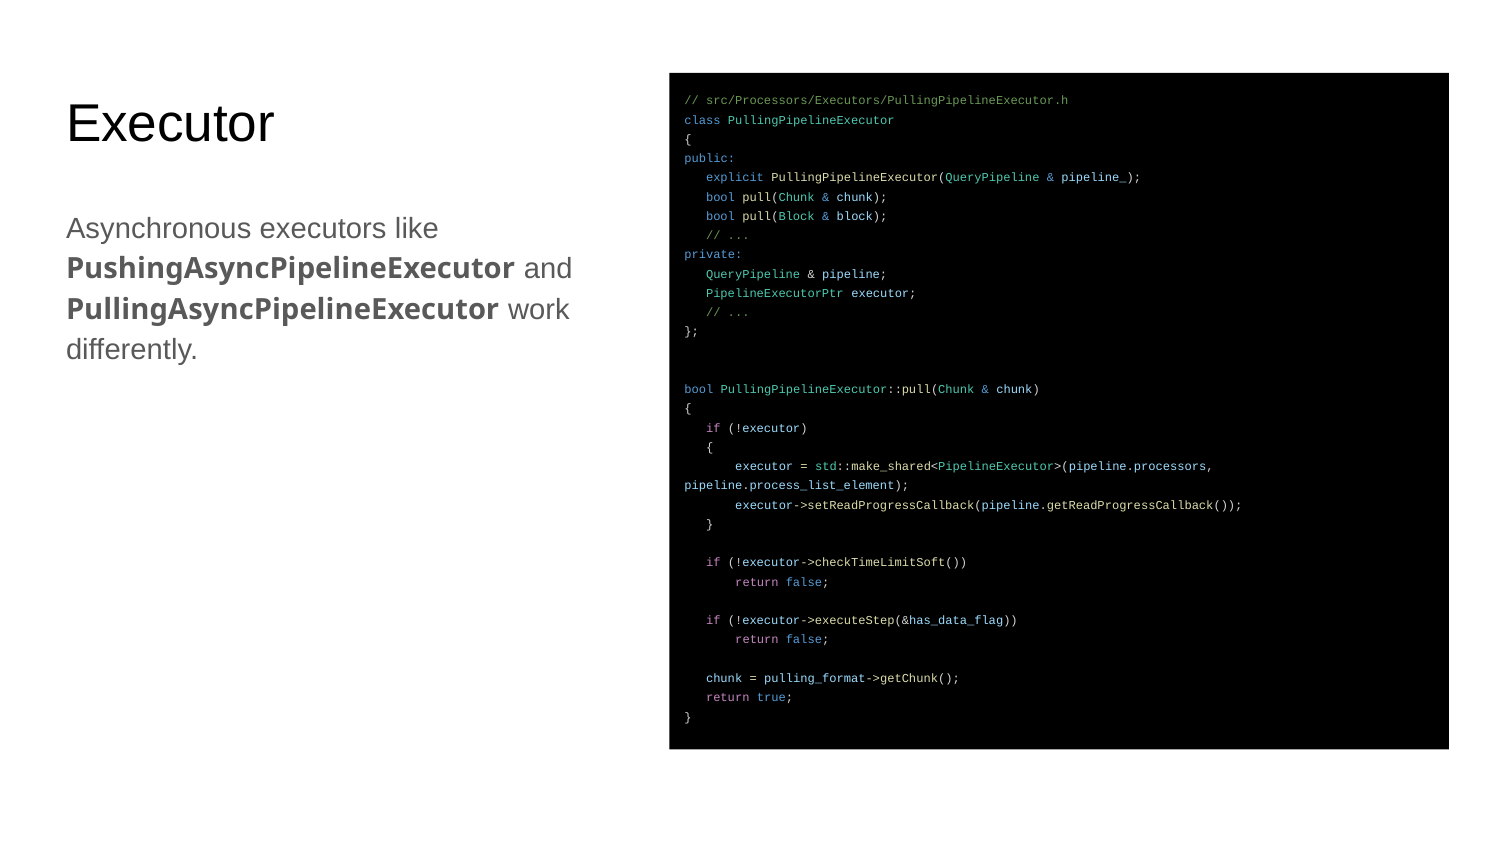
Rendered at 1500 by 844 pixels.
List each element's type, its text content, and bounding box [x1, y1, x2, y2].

title Executor [51, 72, 669, 167]
list Asynchronous executors like PushingAsyncPipelineExecutor and PullingAsyncPipelineExecutor work differently. [51, 189, 603, 750]
list // src/Processors/Executors/PullingPipelineExecutor.h class PullingPipelineExecutor { public: explicit PullingPipelineExecutor(QueryPipeline & pipeline_); bool pull(Chunk & chunk); bool pull(Block & block); // ... private: QueryPipeline & pipeline; PipelineExecutorPtr executor; // ... }; bool PullingPipelineExecutor::pull(Chunk & chunk) { if (!executor) { executor = std::make_shared<PipelineExecutor>(pipeline.processors, pipeline.process_list_element); executor->setReadProgressCallback(pipeline.getReadProgressCallback()); } if (!executor->checkTimeLimitSoft()) return false; if (!executor->executeStep(&has_data_flag)) return false; chunk = pulling_format->getChunk(); return true; } [669, 72, 1449, 750]
